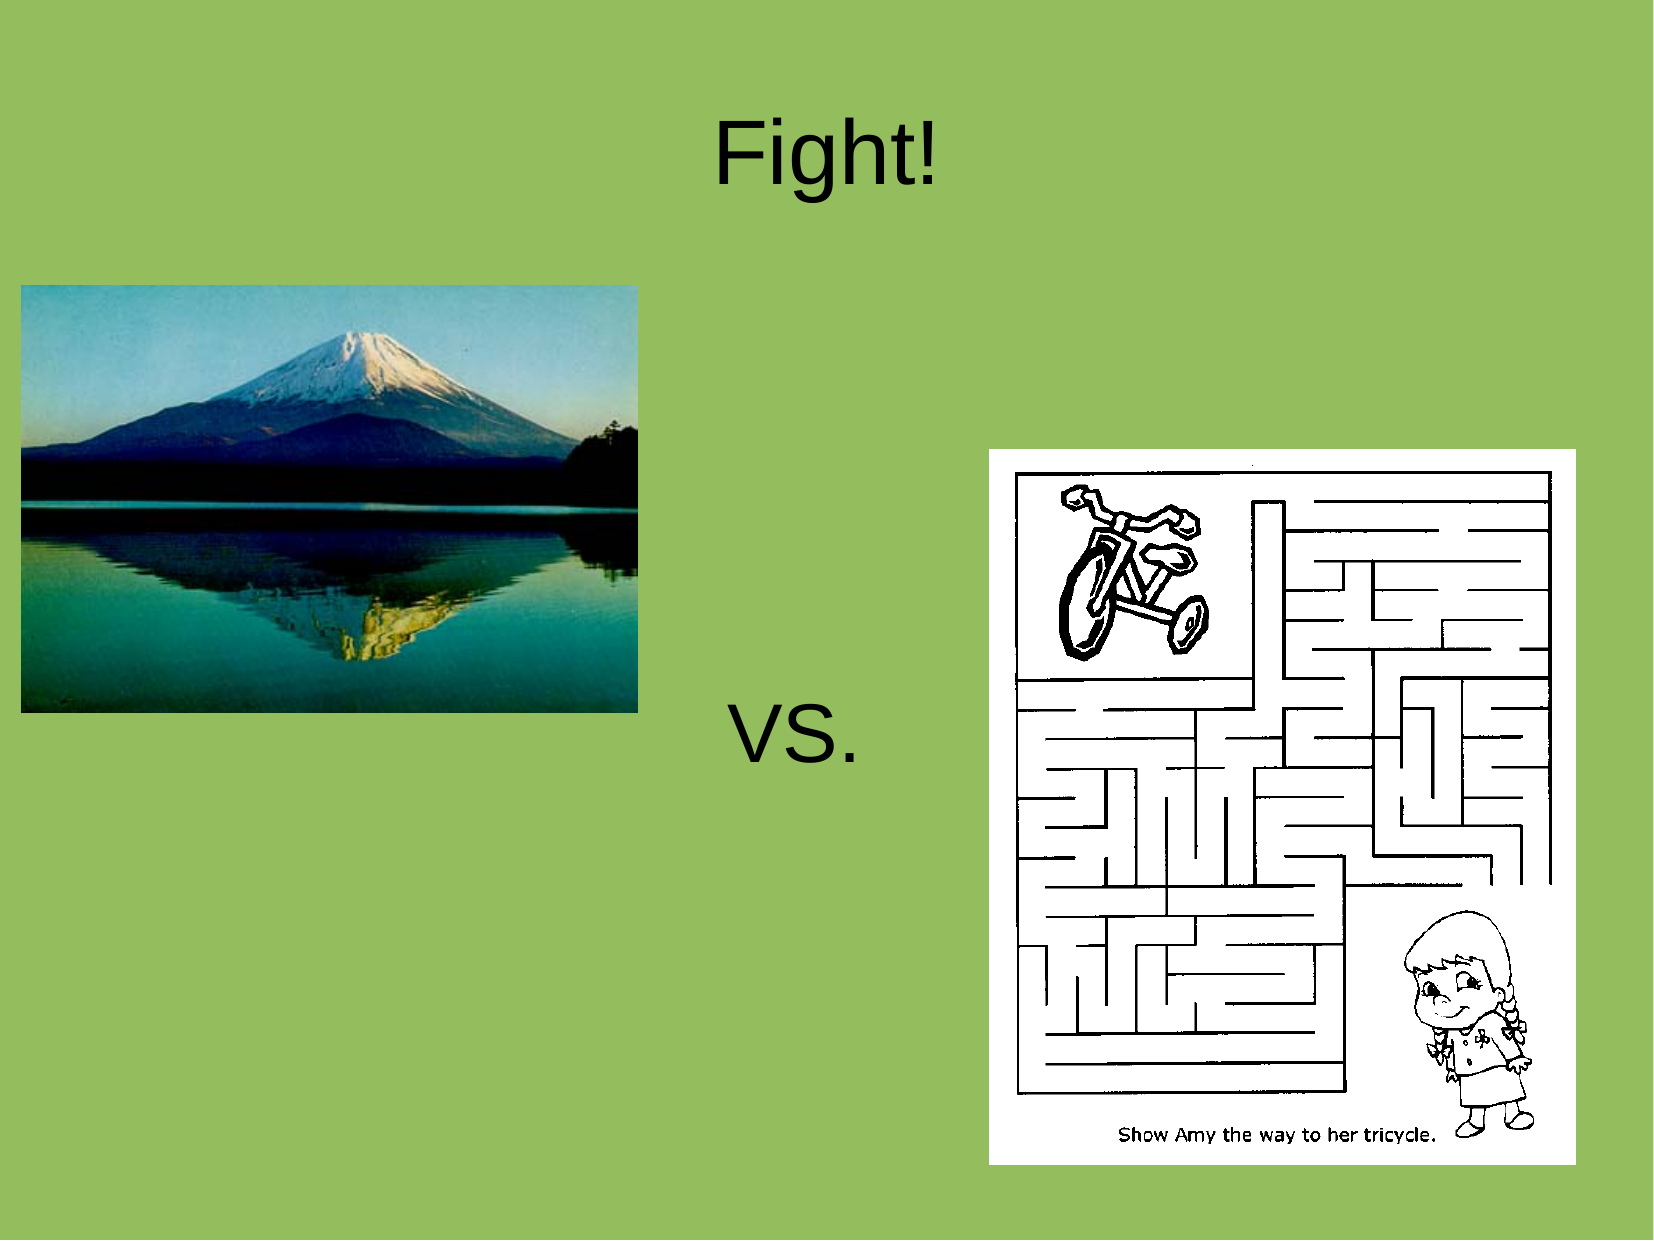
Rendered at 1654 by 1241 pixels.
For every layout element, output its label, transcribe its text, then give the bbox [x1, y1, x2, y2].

title Fight! [82, 56, 1571, 250]
picture [989, 449, 1576, 1165]
text_box VS. [712, 586, 877, 788]
picture [21, 285, 638, 713]
